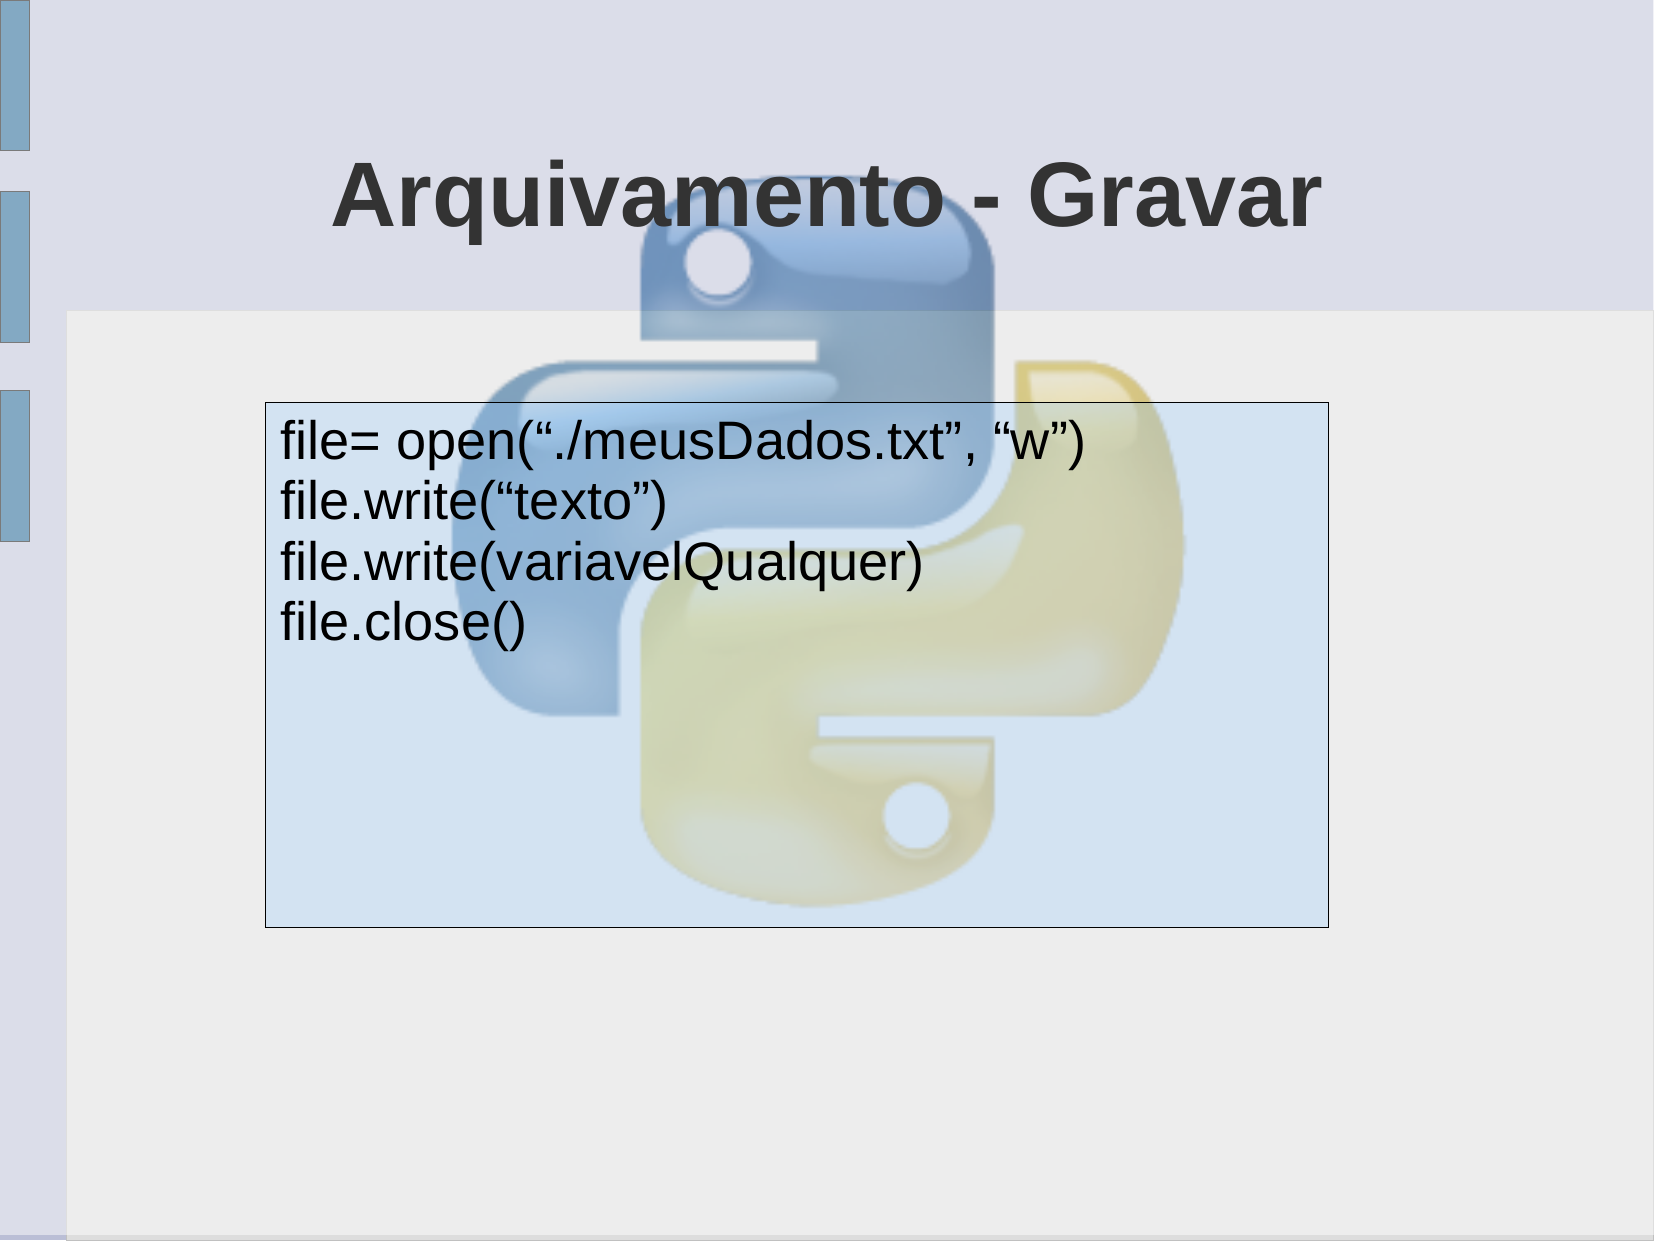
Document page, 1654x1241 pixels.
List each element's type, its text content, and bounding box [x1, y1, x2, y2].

text_box file= open(“./meusDados.txt”, “w”) file.write(“texto”) file.write(variavelQualquer) file.close() [265, 402, 1329, 928]
picture [0, 0, 1654, 1235]
title Arquivamento - Gravar [121, 91, 1534, 299]
